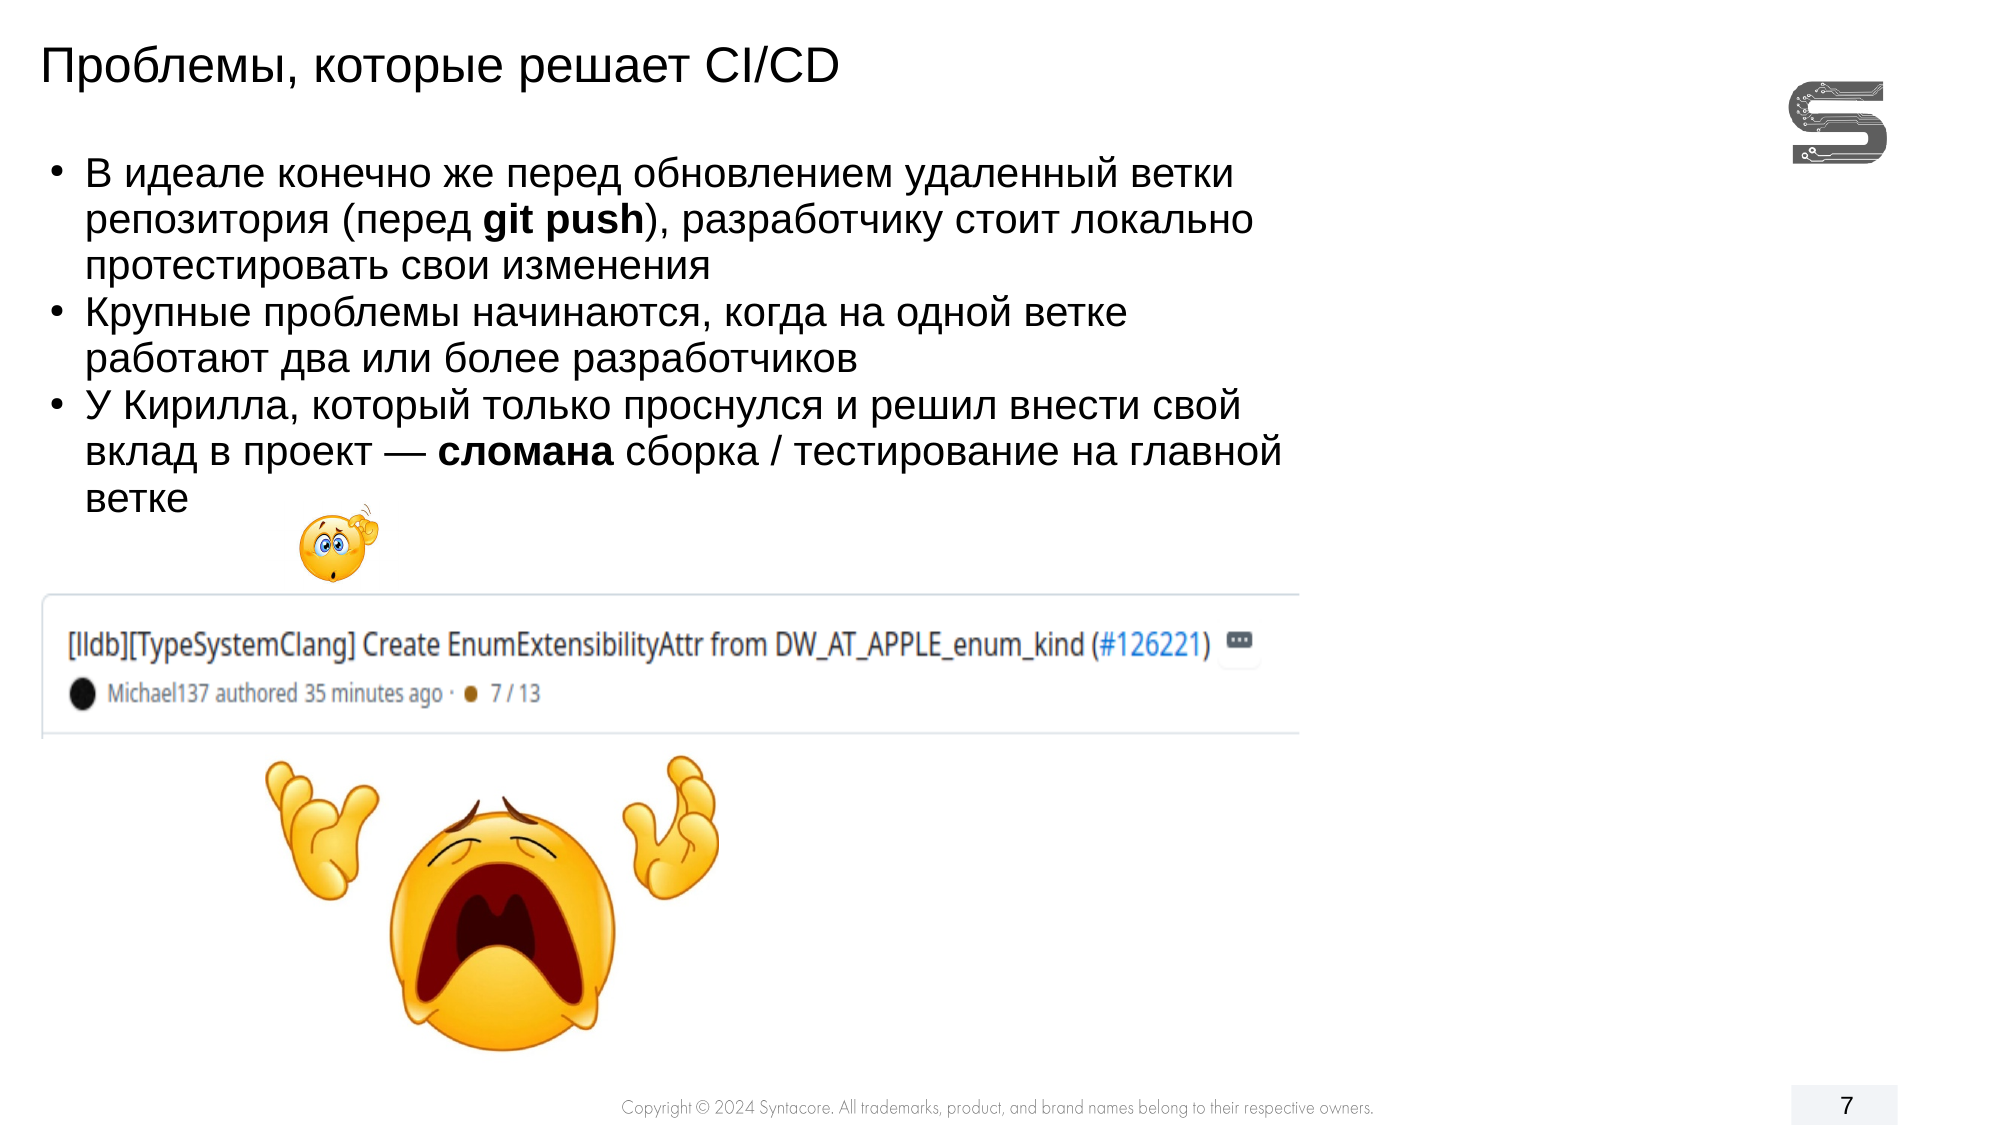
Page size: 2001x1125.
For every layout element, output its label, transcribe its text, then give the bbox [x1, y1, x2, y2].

picture [621, 1094, 1381, 1119]
text_box В идеале конечно же перед обновлением удаленный ветки репозитория (перед git push), разработчику стоит локально протестировать свои изменения Крупные проблемы начинаются, когда на одной ветке работают два или более разработчиков У Кирилла, который только проснулся и решил внести свой вклад в проект — сломана сборка / тестирование на главной ветке [34, 141, 1329, 622]
picture [1788, 81, 1887, 164]
picture [37, 501, 1300, 1078]
text_box <number> [1825, 1084, 1969, 1125]
text_box Проблемы, которые решает CI/CD [0, 29, 1000, 101]
